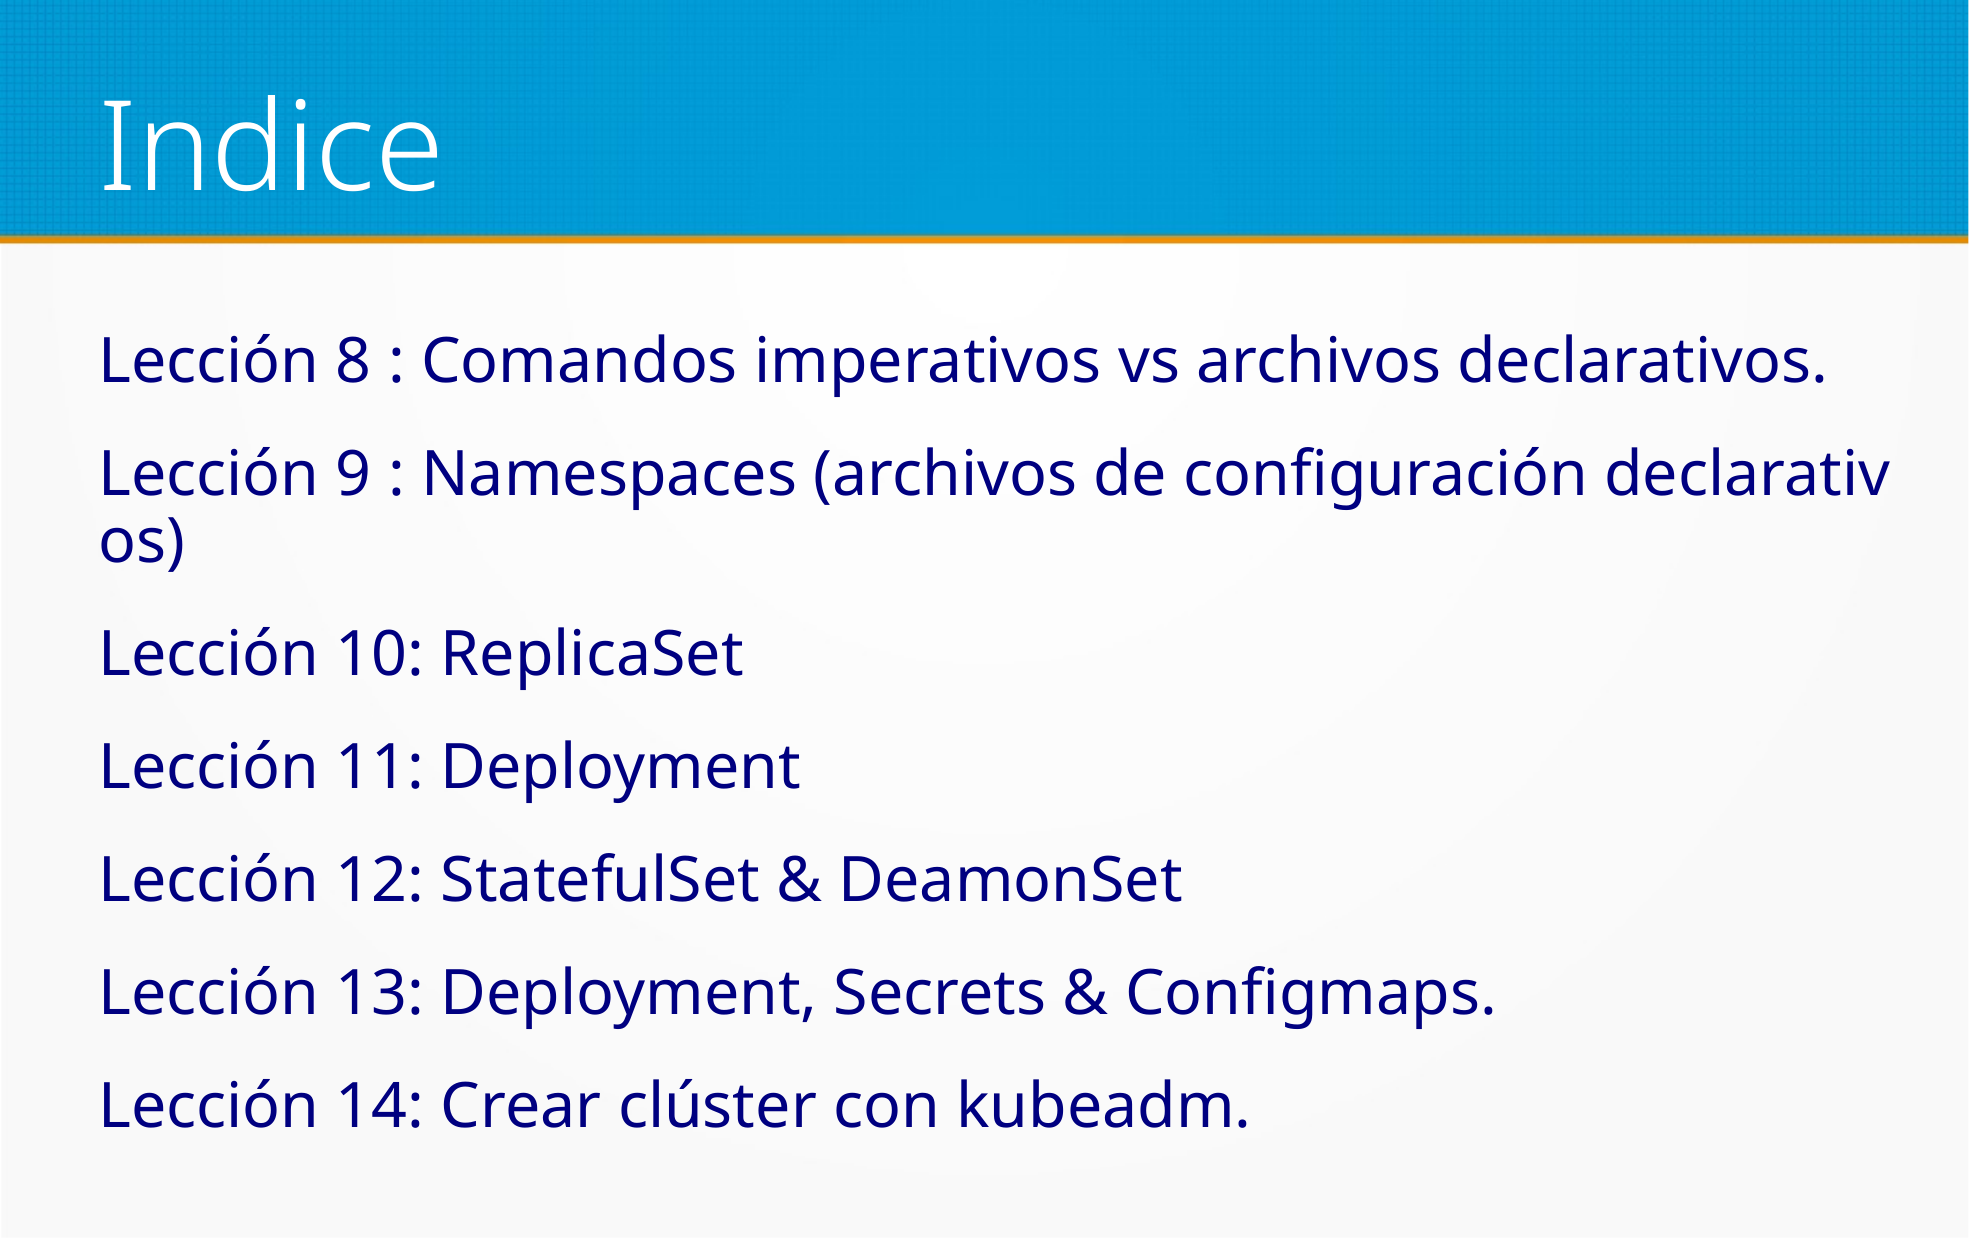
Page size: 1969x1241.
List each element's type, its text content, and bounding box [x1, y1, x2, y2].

list Lección 8 : Comandos imperativos vs archivos declarativos. Lección 9 : Namespaces (archivos de configuración declarativos) Lección 10: ReplicaSet Lección 11: Deployment Lección 12: StatefulSet & DeamonSet Lección 13: Deployment, Secrets & Configmaps. Lección 14: Crear clúster con kubeadm. [98, 315, 1902, 1081]
title Indice [98, 19, 1870, 227]
picture [0, 233, 1969, 1241]
